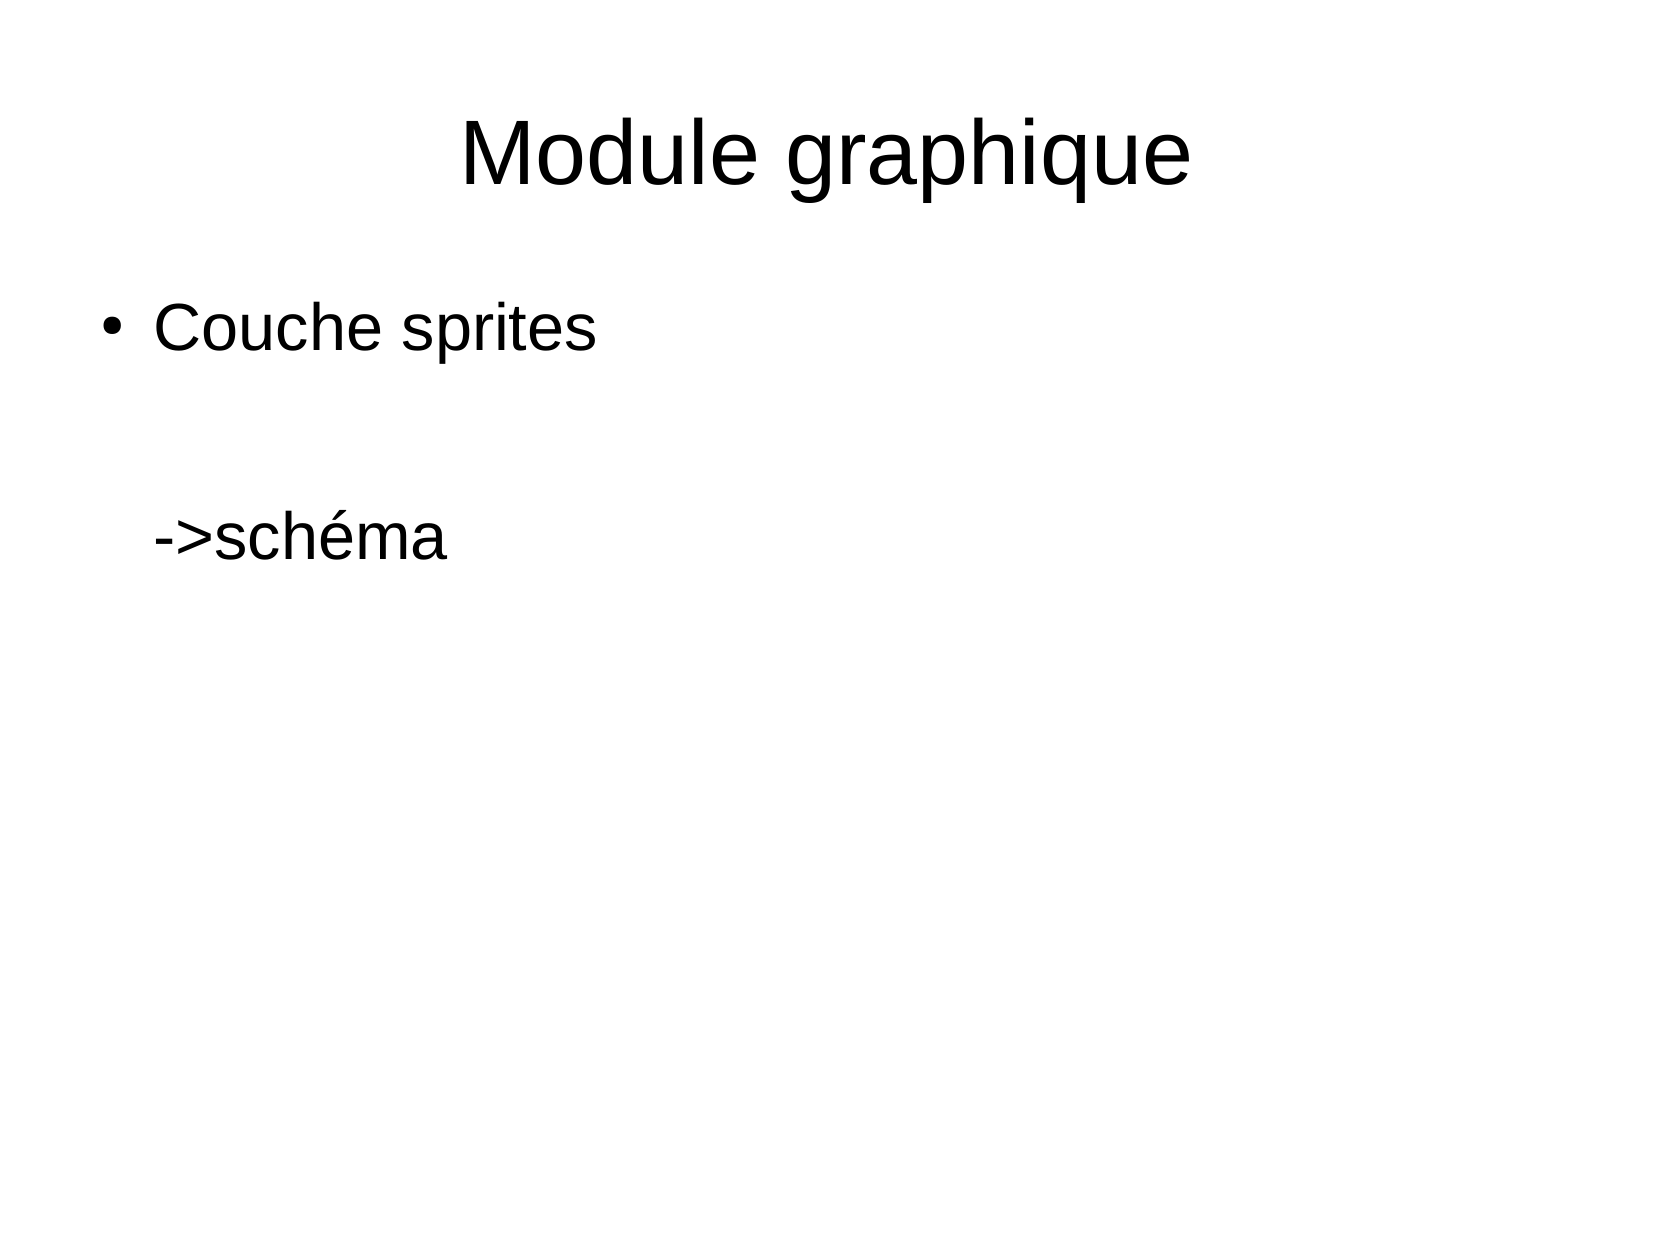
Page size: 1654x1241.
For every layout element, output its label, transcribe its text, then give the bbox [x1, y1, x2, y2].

list Couche sprites ->schéma [82, 290, 1538, 1010]
title Module graphique [82, 49, 1571, 257]
